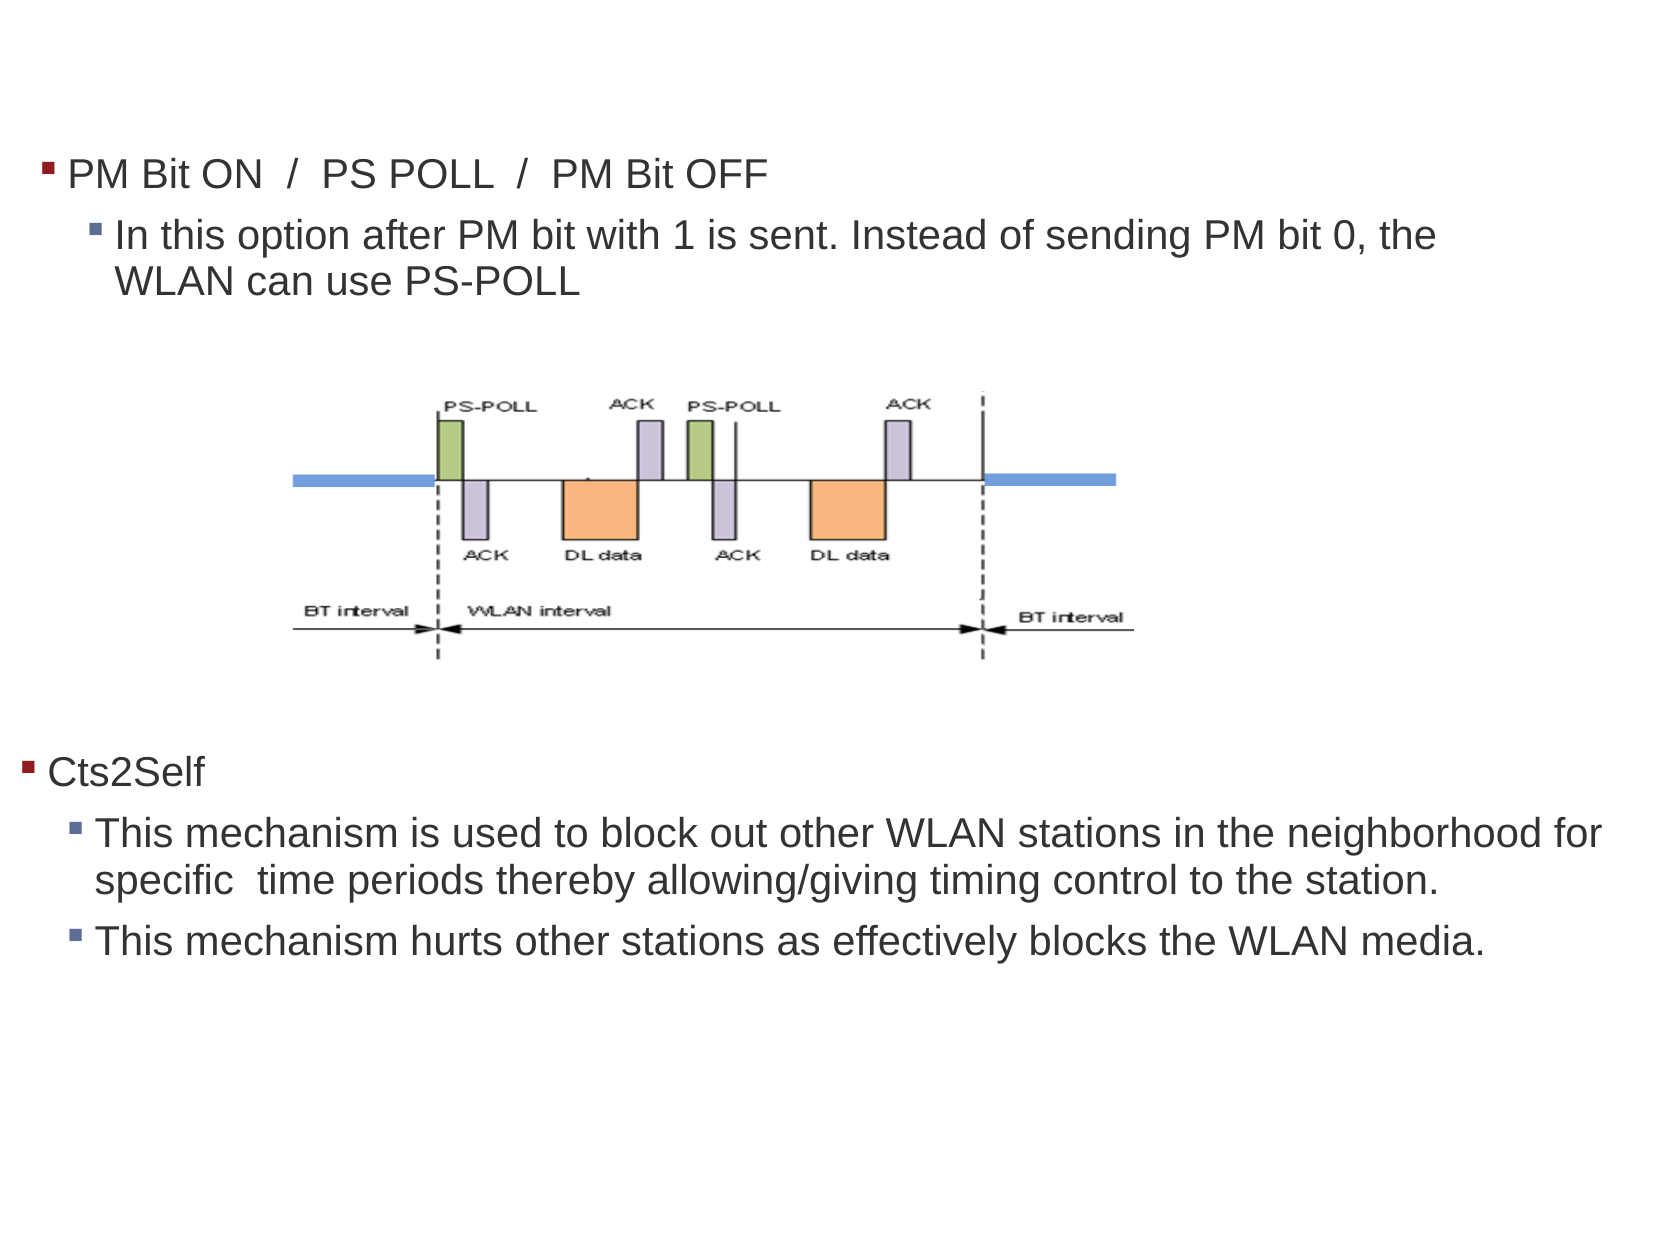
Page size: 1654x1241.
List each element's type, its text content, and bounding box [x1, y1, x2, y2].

text_box PM Bit ON / PS POLL / PM Bit OFF In this option after PM bit with 1 is sent. Instead of sending PM bit 0, the WLAN can use PS-POLL [38, 152, 1463, 363]
picture [288, 391, 1134, 674]
text_box Cts2Self This mechanism is used to block out other WLAN stations in the neighborhood for specific time periods thereby allowing/giving timing control to the station. This mechanism hurts other stations as effectively blocks the WLAN media. [4, 744, 1619, 977]
